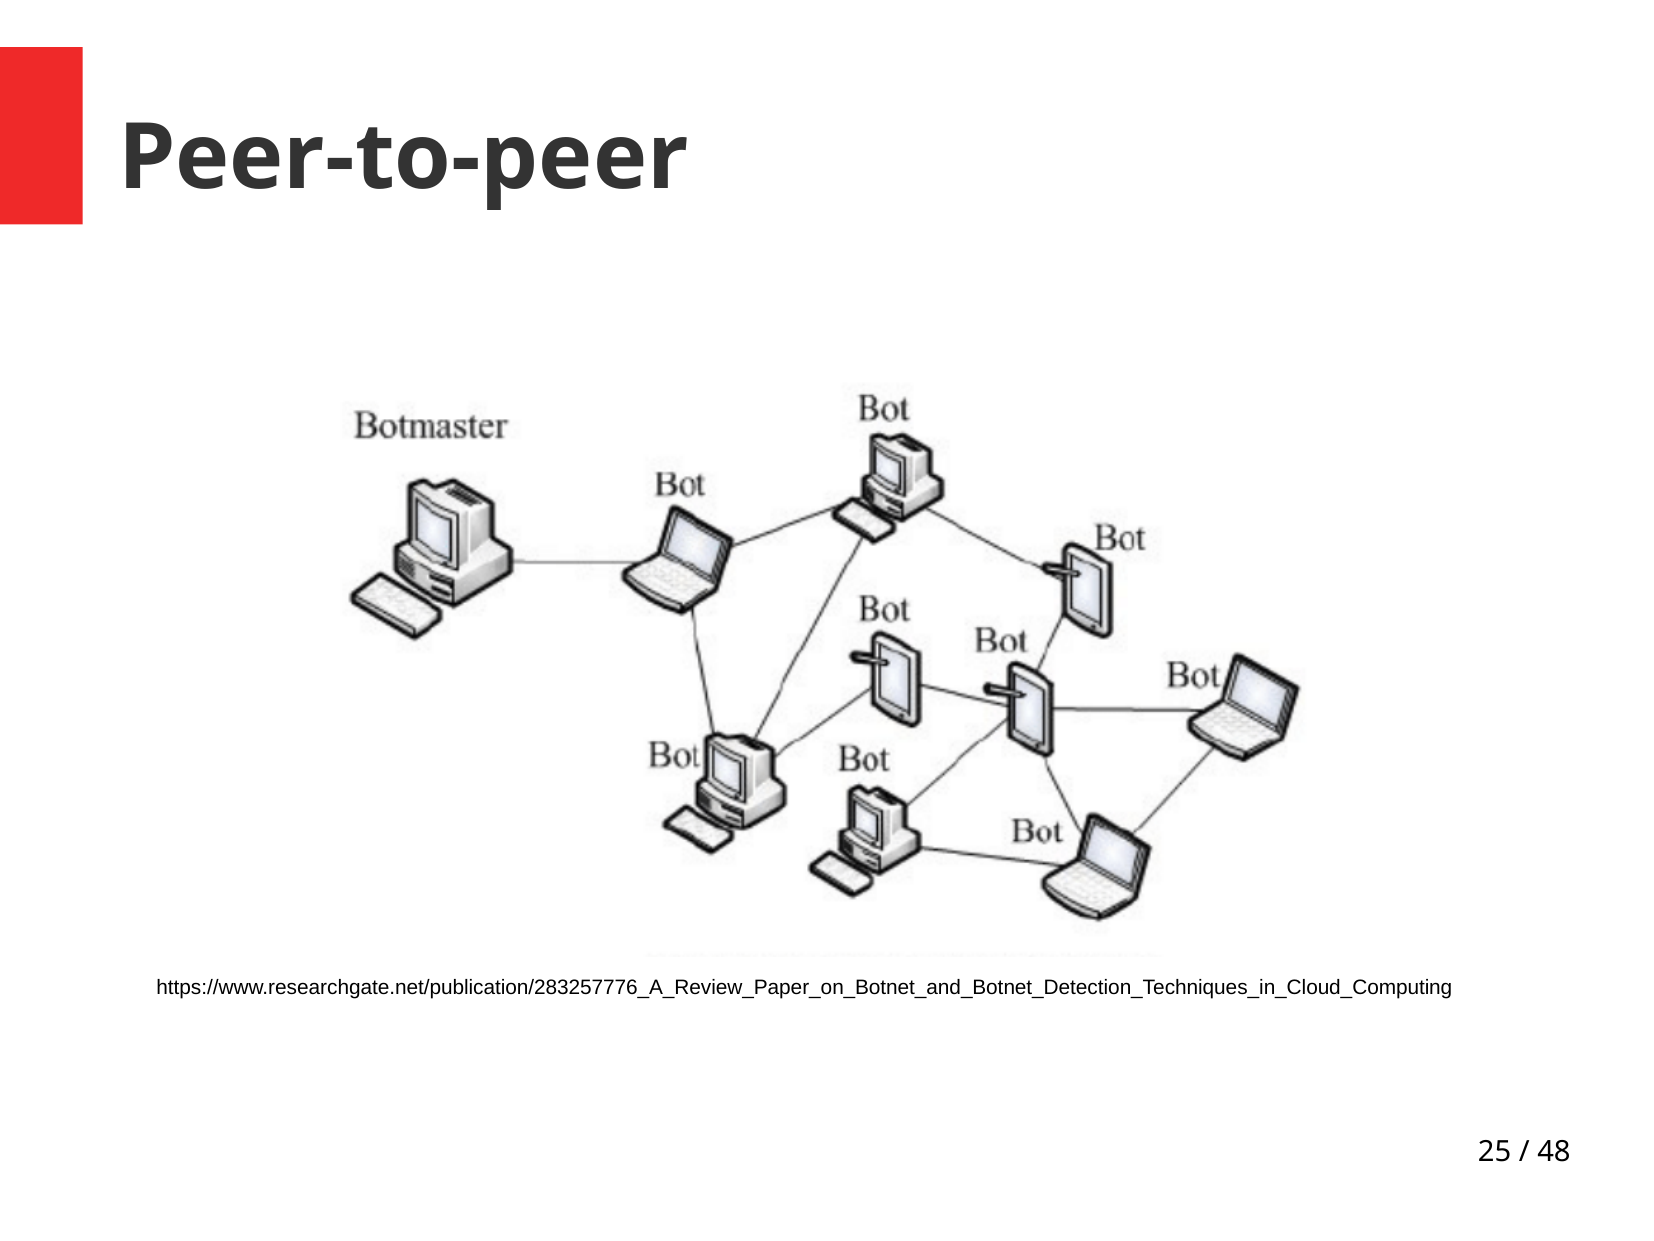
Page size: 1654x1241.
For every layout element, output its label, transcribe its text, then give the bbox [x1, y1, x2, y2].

picture [318, 355, 1331, 957]
text_box https://www.researchgate.net/publication/283257776_A_Review_Paper_on_Botnet_and_Botnet_Detection_Techniques_in_Cloud_Computing [141, 968, 1489, 1022]
title Peer-to-peer [118, 49, 1571, 257]
